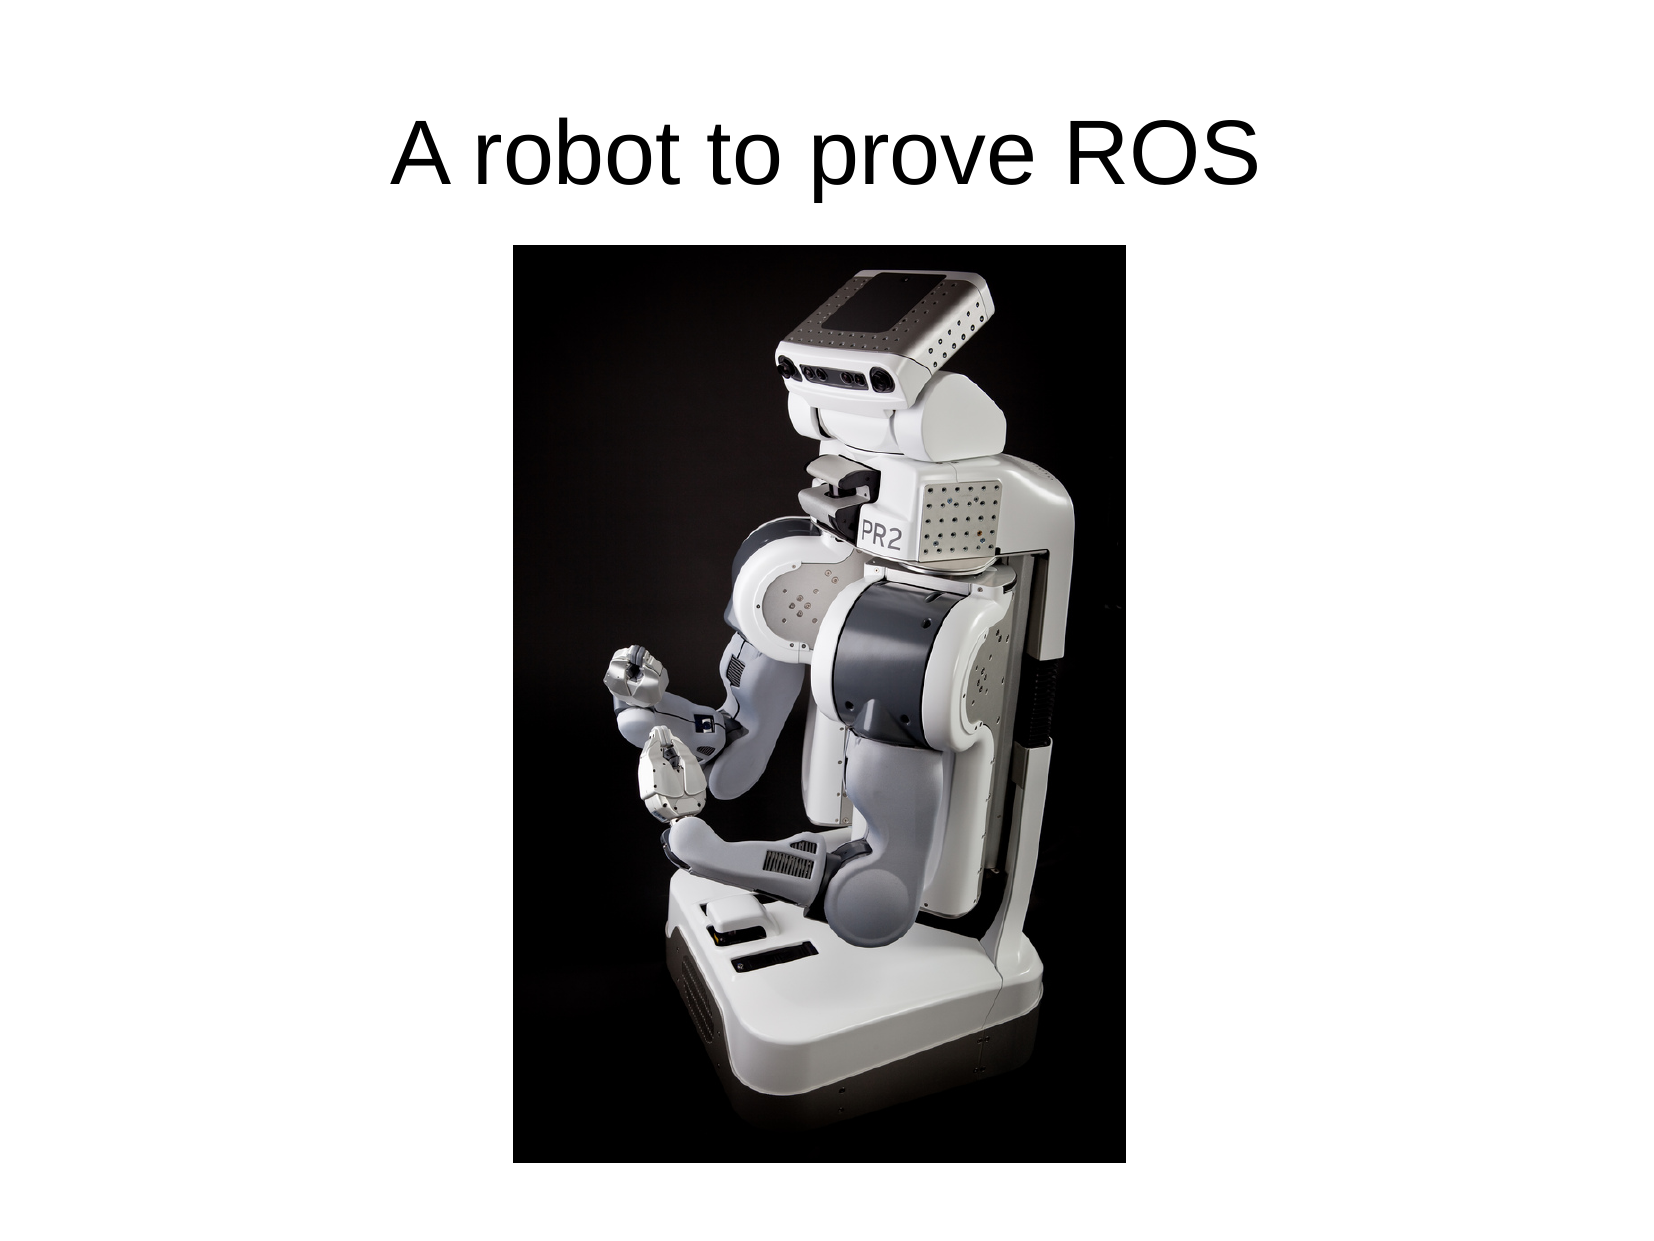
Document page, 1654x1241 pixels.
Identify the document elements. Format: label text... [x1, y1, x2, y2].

title A robot to prove ROS [82, 56, 1571, 250]
picture [513, 245, 1126, 1163]
